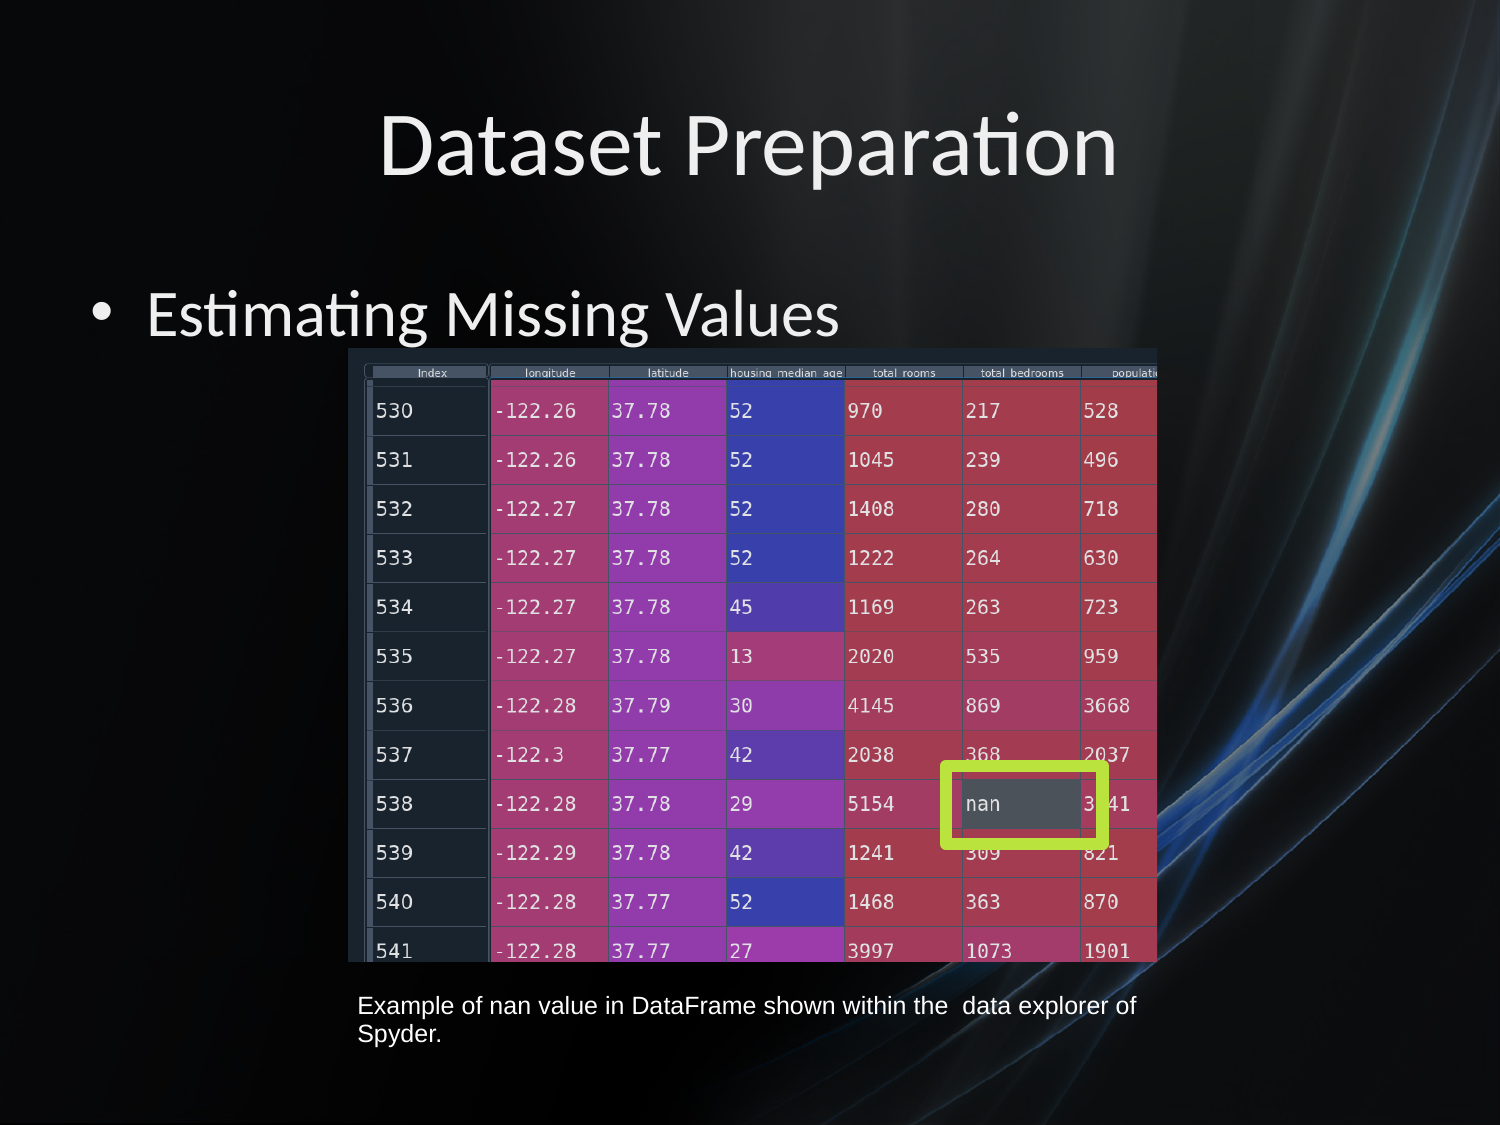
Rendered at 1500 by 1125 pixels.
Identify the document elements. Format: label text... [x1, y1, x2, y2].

list Estimating Missing Values [75, 262, 1425, 398]
picture [0, 0, 1500, 1125]
title Dataset Preparation [75, 45, 1425, 233]
text_box Example of nan value in DataFrame shown within the data explorer of Spyder. [342, 984, 1162, 1056]
